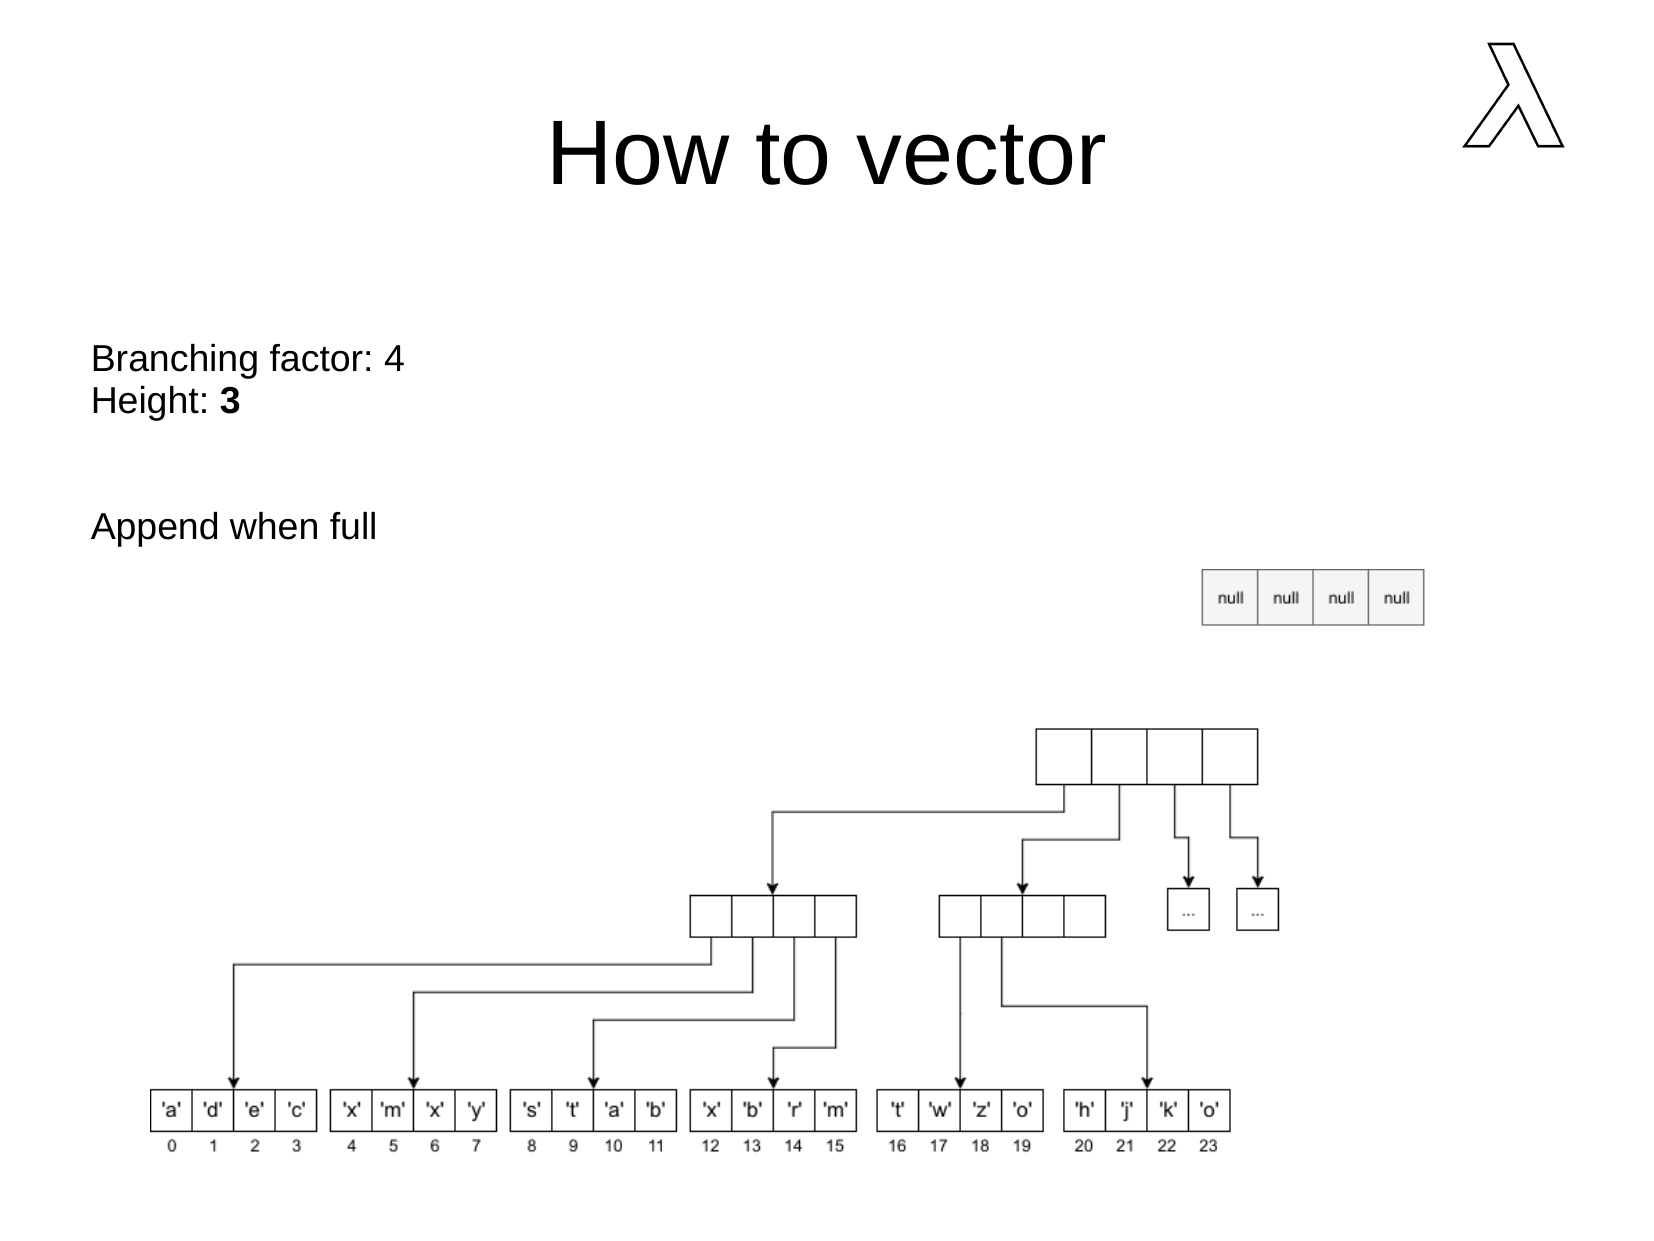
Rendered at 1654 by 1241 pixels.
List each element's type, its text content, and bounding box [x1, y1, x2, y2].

text_box Branching factor: 4 Height: 3 Append when full [76, 330, 421, 555]
picture [150, 569, 1426, 1160]
title How to vector [82, 49, 1571, 257]
picture [1440, 40, 1587, 151]
